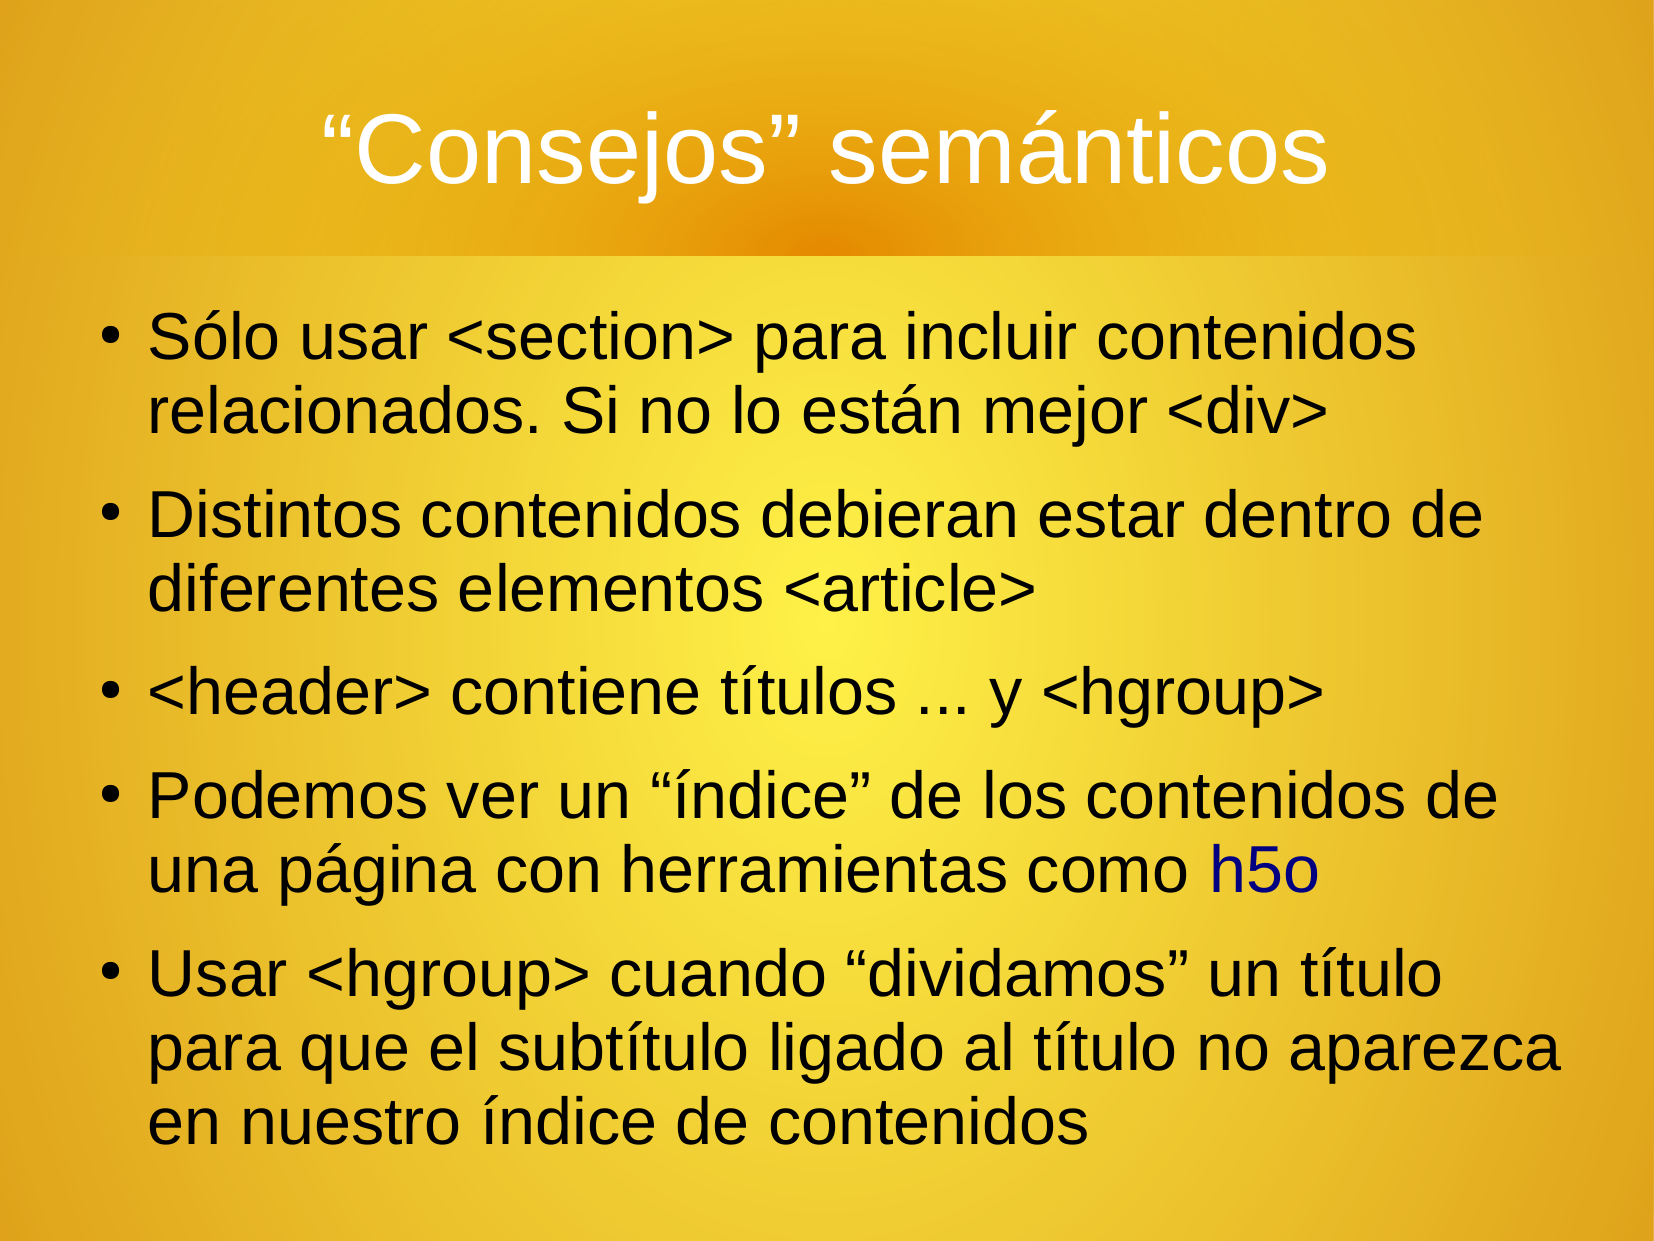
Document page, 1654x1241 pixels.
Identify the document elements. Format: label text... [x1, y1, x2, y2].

title “Consejos” semánticos [82, 47, 1571, 252]
list Sólo usar <section> para incluir contenidos relacionados. Si no lo están mejor <div> Distintos contenidos debieran estar dentro de diferentes elementos <article> <header> contiene títulos ... y <hgroup> Podemos ver un “índice” de los contenidos de una página con herramientas como h5o Usar <hgroup> cuando “dividamos” un título para que el subtítulo ligado al título no aparezca en nuestro índice de contenidos [82, 299, 1571, 1170]
